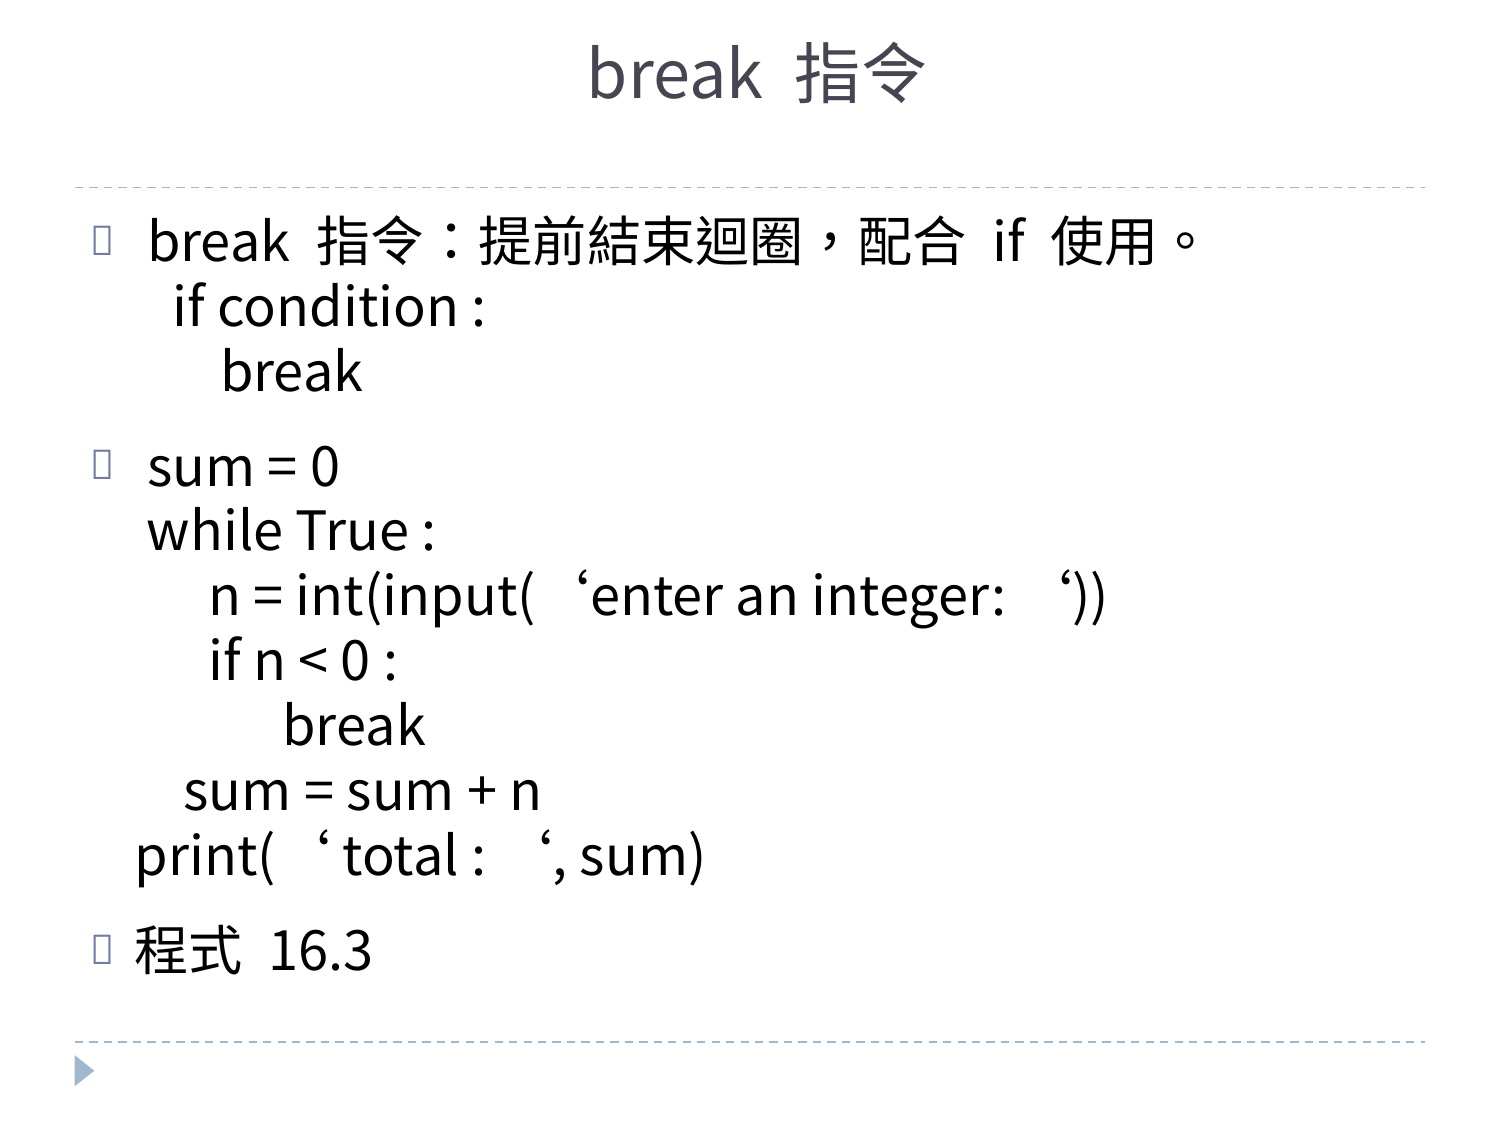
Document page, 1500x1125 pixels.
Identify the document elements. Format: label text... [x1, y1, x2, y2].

title break 指令 [75, 24, 1425, 188]
list break 指令：提前結束迴圈，配合 if 使用。 if condition : break sum = 0 while True : n = int(input(‘enter an integer: ‘)) if n < 0 : break sum = sum + n print(‘ total : ‘, sum) 程式 16.3 [75, 200, 1425, 1047]
